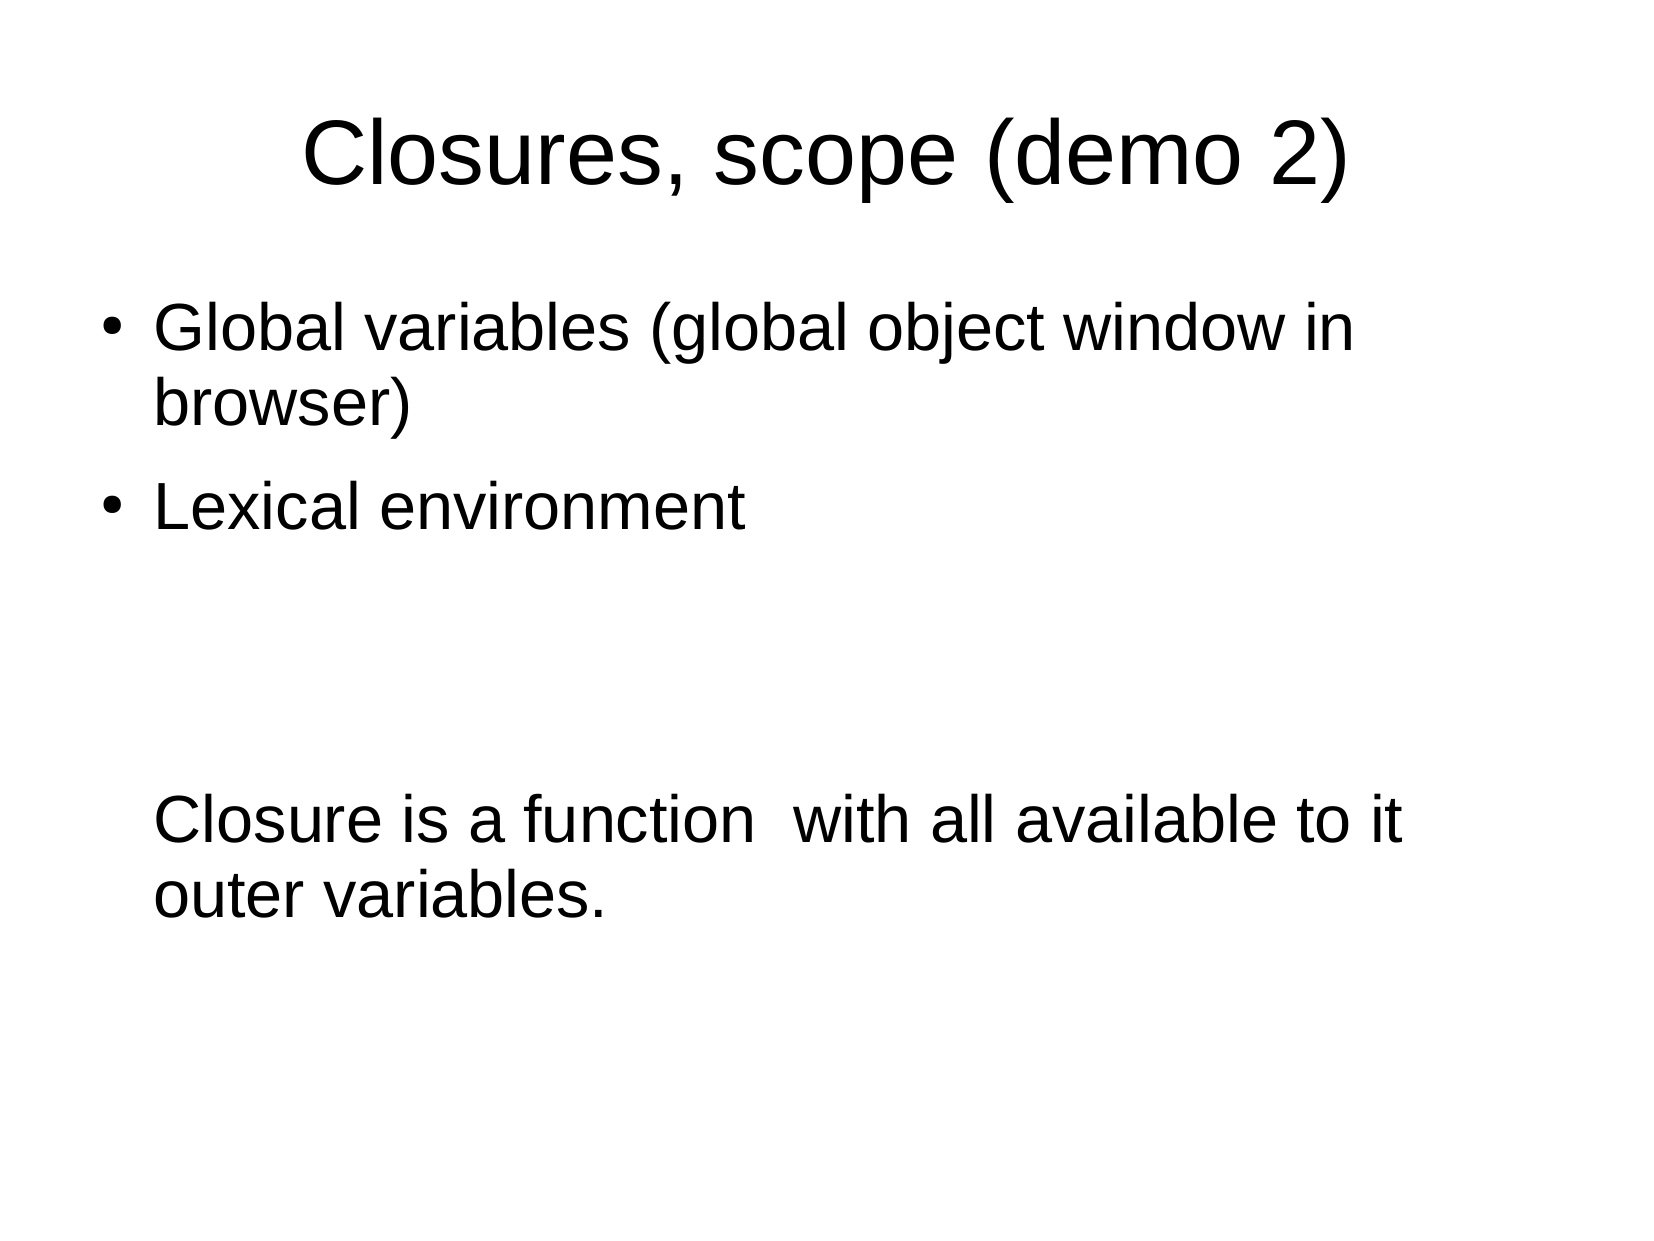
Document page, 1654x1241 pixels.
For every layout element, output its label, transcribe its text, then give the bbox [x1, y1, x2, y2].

title Closures, scope (demo 2) [82, 49, 1571, 257]
list Global variables (global object window in browser) Lexical environment Closure is a function with all available to it outer variables. [82, 290, 1571, 1010]
